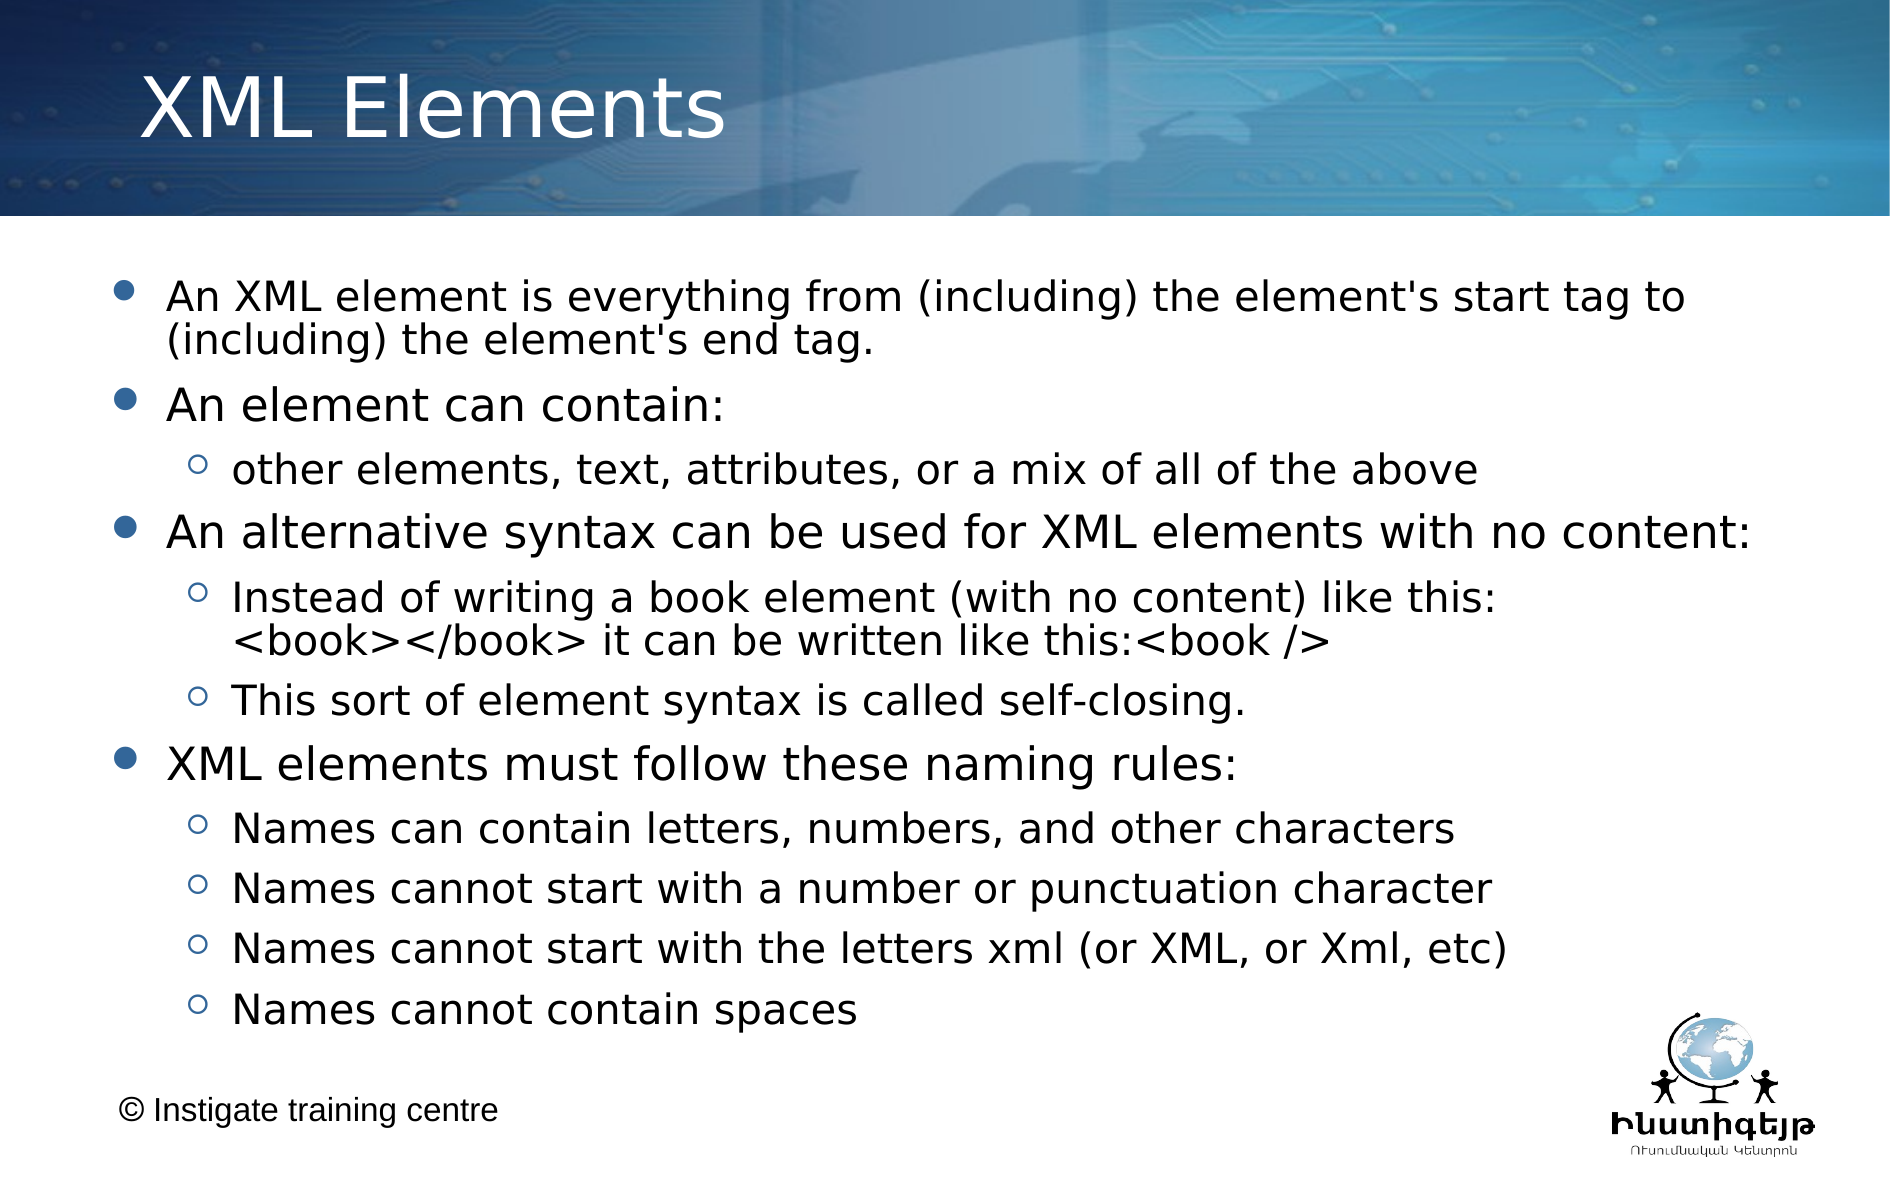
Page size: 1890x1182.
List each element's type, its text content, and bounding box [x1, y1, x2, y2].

list An XML element is everything from (including) the element's start tag to (including) the element's end tag. An element can contain: other elements, text, attributes, or a mix of all of the above An alternative syntax can be used for XML elements with no content: Instead of writing a book element (with no content) like this: <book></book> it can be written like this:<book /> This sort of element syntax is called self-closing. XML elements must follow these naming rules: Names can contain letters, numbers, and other characters Names cannot start with a number or punctuation character Names cannot start with the letters xml (or XML, or Xml, etc) Names cannot contain spaces [110, 276, 1801, 301]
text_box XML Elements [138, 82, 1801, 87]
picture [1612, 1012, 1815, 1157]
picture [0, 0, 1890, 216]
